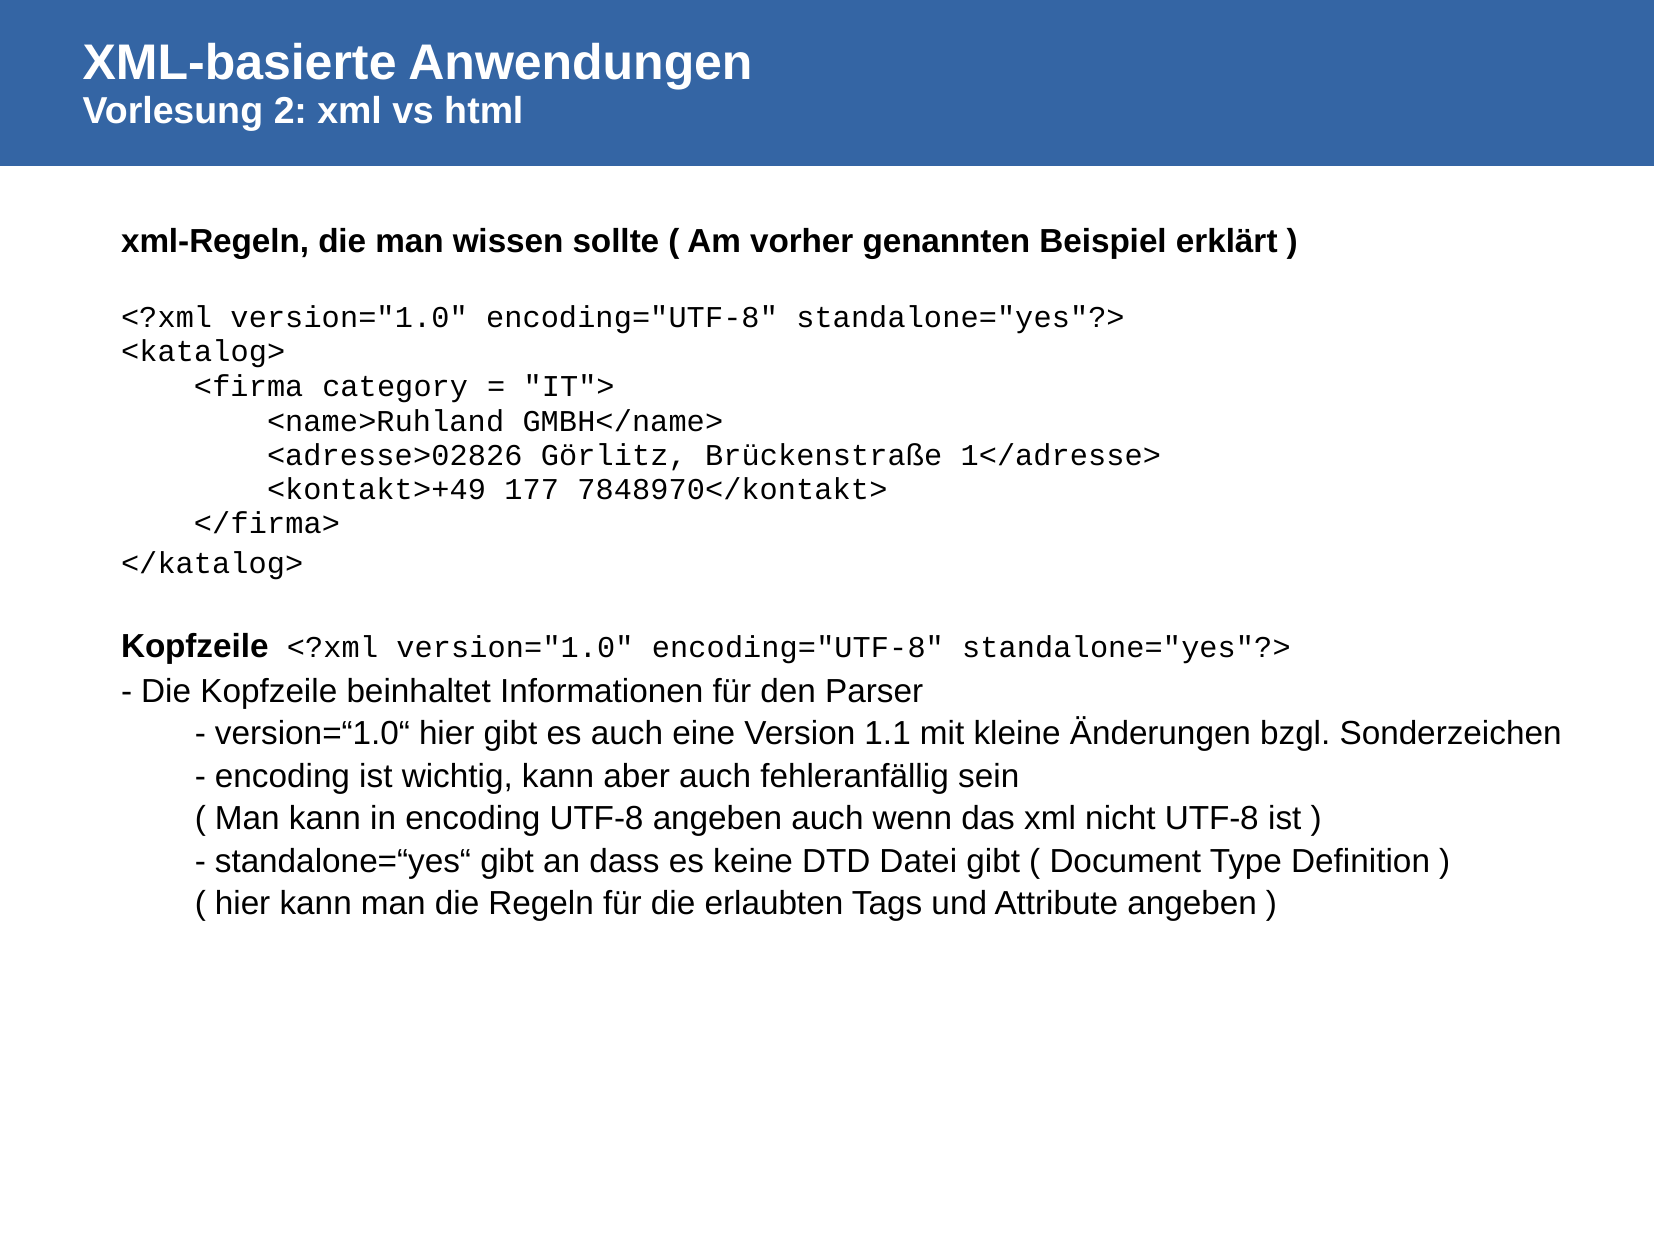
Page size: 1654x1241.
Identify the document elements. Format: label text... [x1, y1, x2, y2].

text_box xml-Regeln, die man wissen sollte ( Am vorher genannten Beispiel erklärt ) <?xml version="1.0" encoding="UTF-8" standalone="yes"?> <katalog> <firma category = "IT"> <name>Ruhland GMBH</name> <adresse>02826 Görlitz, Brückenstraße 1</adresse> <kontakt>+49 177 7848970</kontakt> </firma> </katalog> Kopfzeile <?xml version="1.0" encoding="UTF-8" standalone="yes"?> - Die Kopfzeile beinhaltet Informationen für den Parser - version=“1.0“ hier gibt es auch eine Version 1.1 mit kleine Änderungen bzgl. Sonderzeichen - encoding ist wichtig, kann aber auch fehleranfällig sein ( Man kann in encoding UTF-8 angeben auch wenn das xml nicht UTF-8 ist ) - standalone=“yes“ gibt an dass es keine DTD Datei gibt ( Document Type Definition ) ( hier kann man die Regeln für die erlaubten Tags und Attribute angeben ) [106, 209, 1623, 1123]
title XML-basierte Anwendungen Vorlesung 2: xml vs html [82, 0, 1571, 166]
